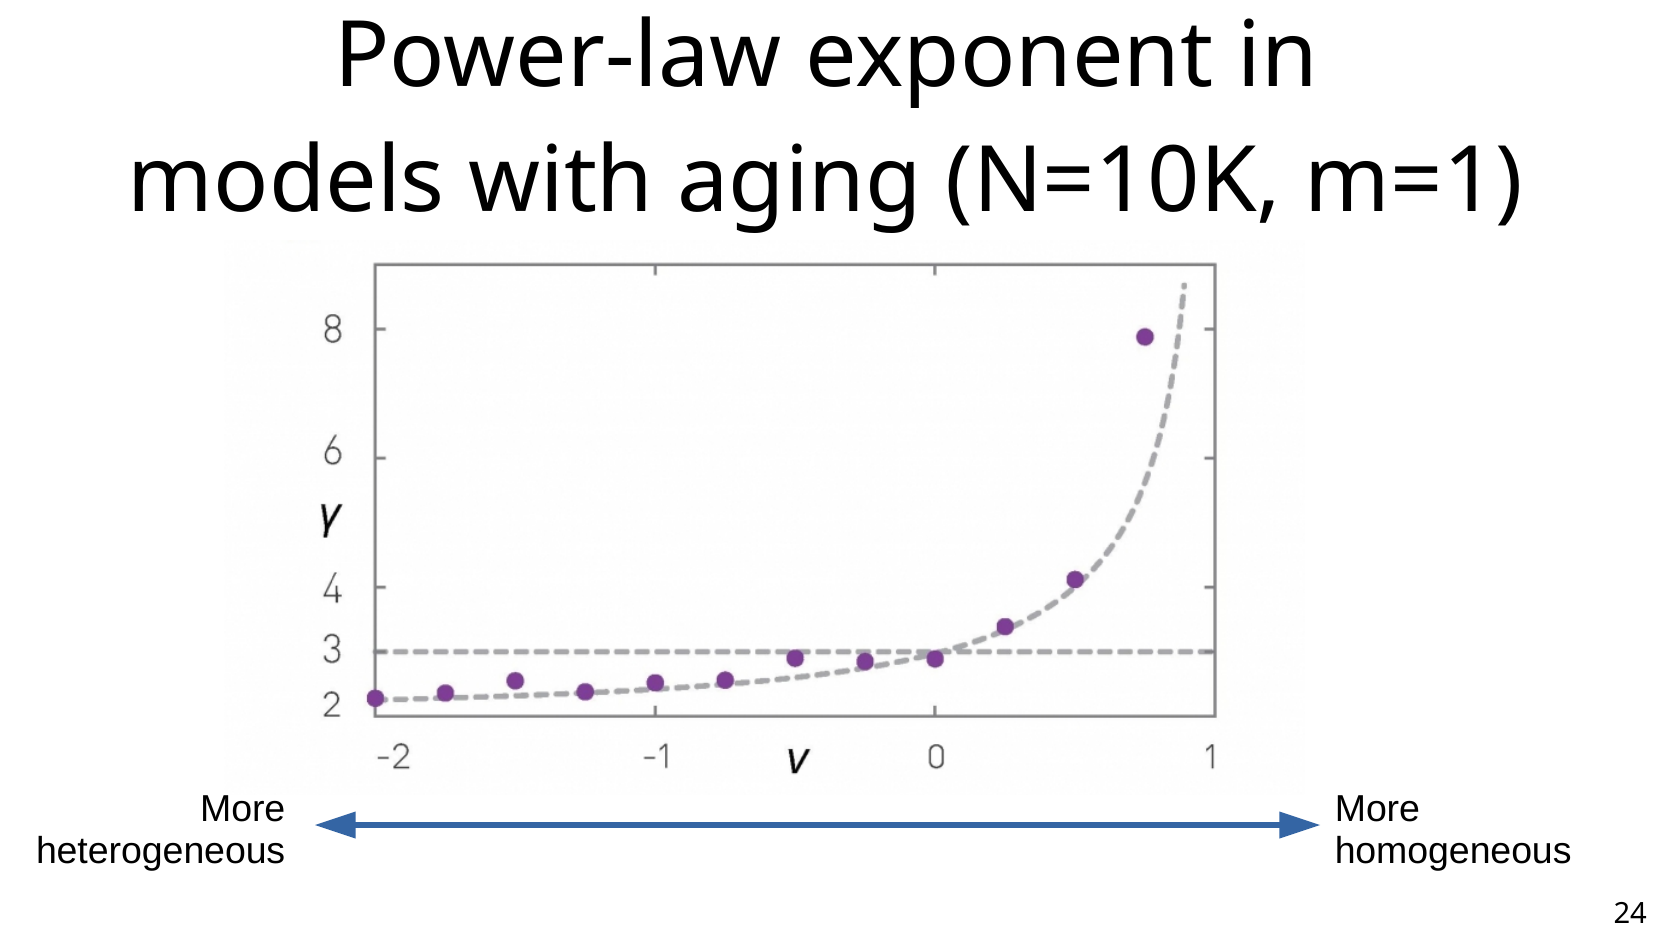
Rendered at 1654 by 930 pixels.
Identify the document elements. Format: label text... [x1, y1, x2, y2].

picture [224, 240, 1306, 795]
text_box More homogeneous [1320, 780, 1651, 879]
title Power-law exponent in models with aging (N=10K, m=1) [82, 1, 1571, 225]
text_box More heterogeneous [15, 780, 301, 879]
